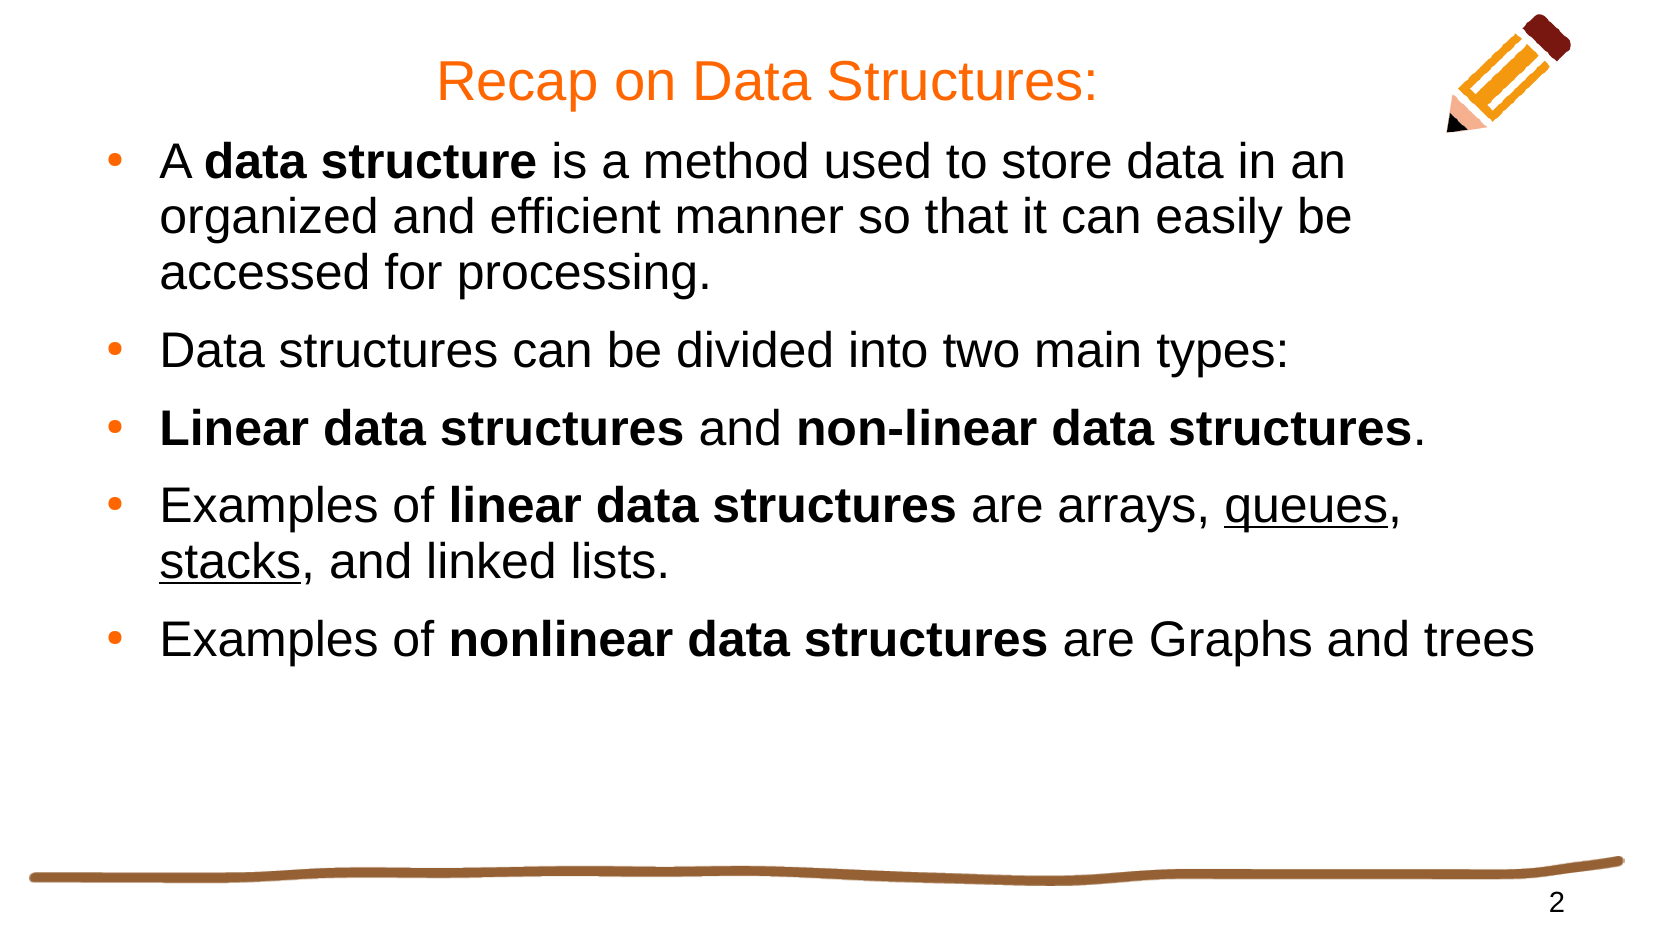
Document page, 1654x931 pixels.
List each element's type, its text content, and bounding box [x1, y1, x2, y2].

picture [1446, 14, 1571, 133]
list A data structure is a method used to store data in an organized and efficient manner so that it can easily be accessed for processing. Data structures can be divided into two main types: Linear data structures and non-linear data structures. Examples of linear data structures are arrays, queues, stacks, and linked lists. Examples of nonlinear data structures are Graphs and trees [88, 132, 1538, 857]
picture [29, 856, 1625, 886]
title Recap on Data Structures: [88, 29, 1447, 132]
